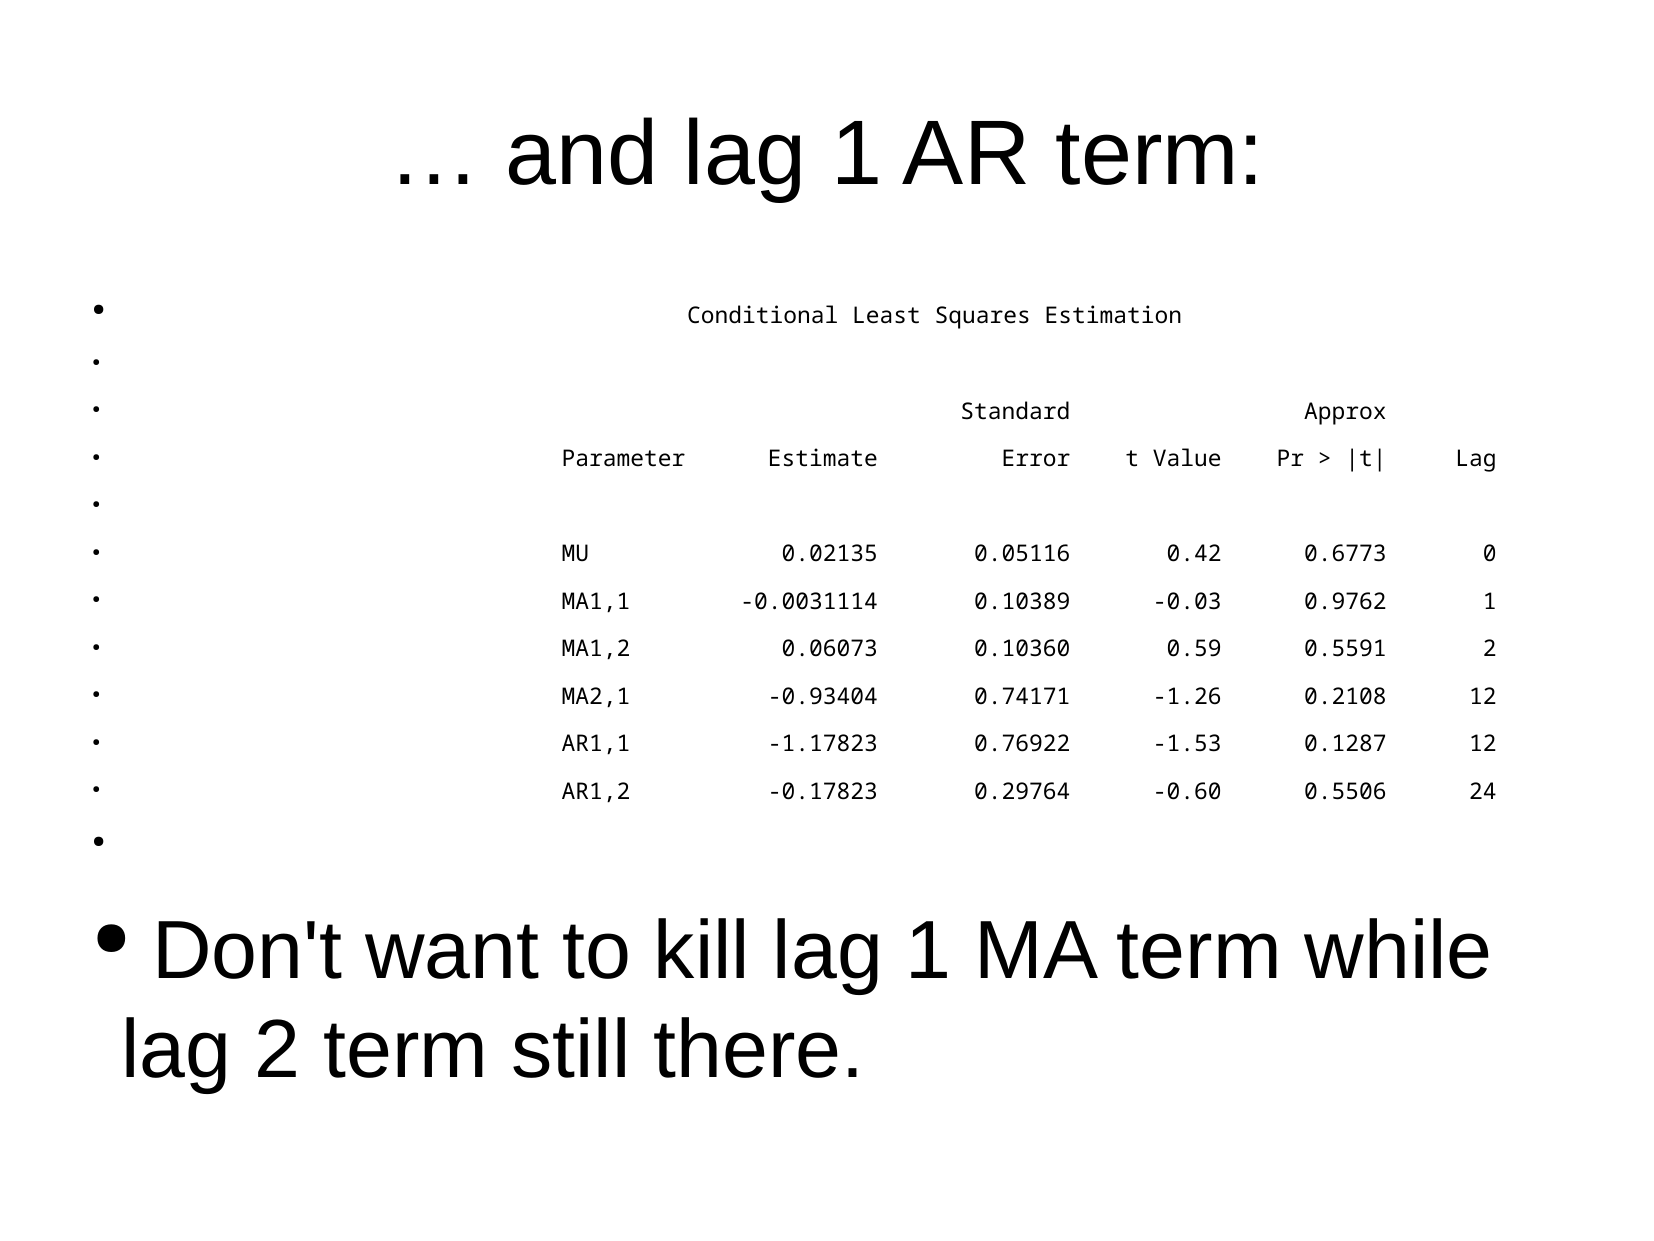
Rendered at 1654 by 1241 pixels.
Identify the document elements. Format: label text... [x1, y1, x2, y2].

title … and lag 1 AR term: [82, 56, 1571, 250]
list Conditional Least Squares Estimation Standard Approx Parameter Estimate Error t Value Pr > |t| Lag MU 0.02135 0.05116 0.42 0.6773 0 MA1,1 -0.0031114 0.10389 -0.03 0.9762 1 MA1,2 0.06073 0.10360 0.59 0.5591 2 MA2,1 -0.93404 0.74171 -1.26 0.2108 12 AR1,1 -1.17823 0.76922 -1.53 0.1287 12 AR1,2 -0.17823 0.29764 -0.60 0.5506 24 Don't want to kill lag 1 MA term while lag 2 term still there. [82, 290, 1571, 1109]
